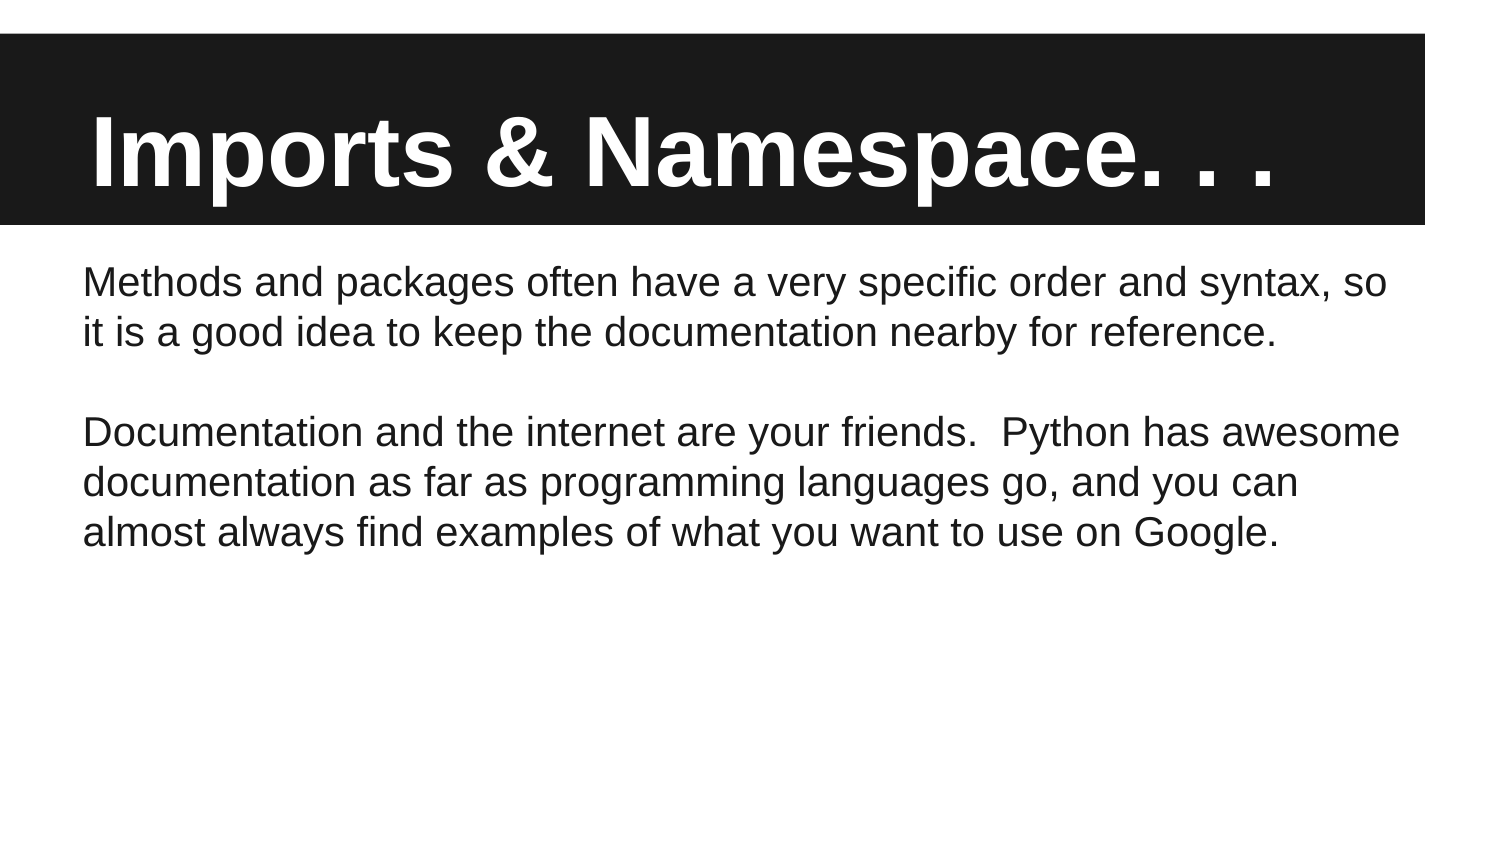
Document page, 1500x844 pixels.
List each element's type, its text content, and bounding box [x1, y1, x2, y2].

title Imports & Namespace. . . [75, 33, 1425, 221]
list Methods and packages often have a very specific order and syntax, so it is a good idea to keep the documentation nearby for reference. Documentation and the internet are your friends. Python has awesome documentation as far as programming languages go, and you can almost always find examples of what you want to use on Google. [67, 239, 1418, 838]
